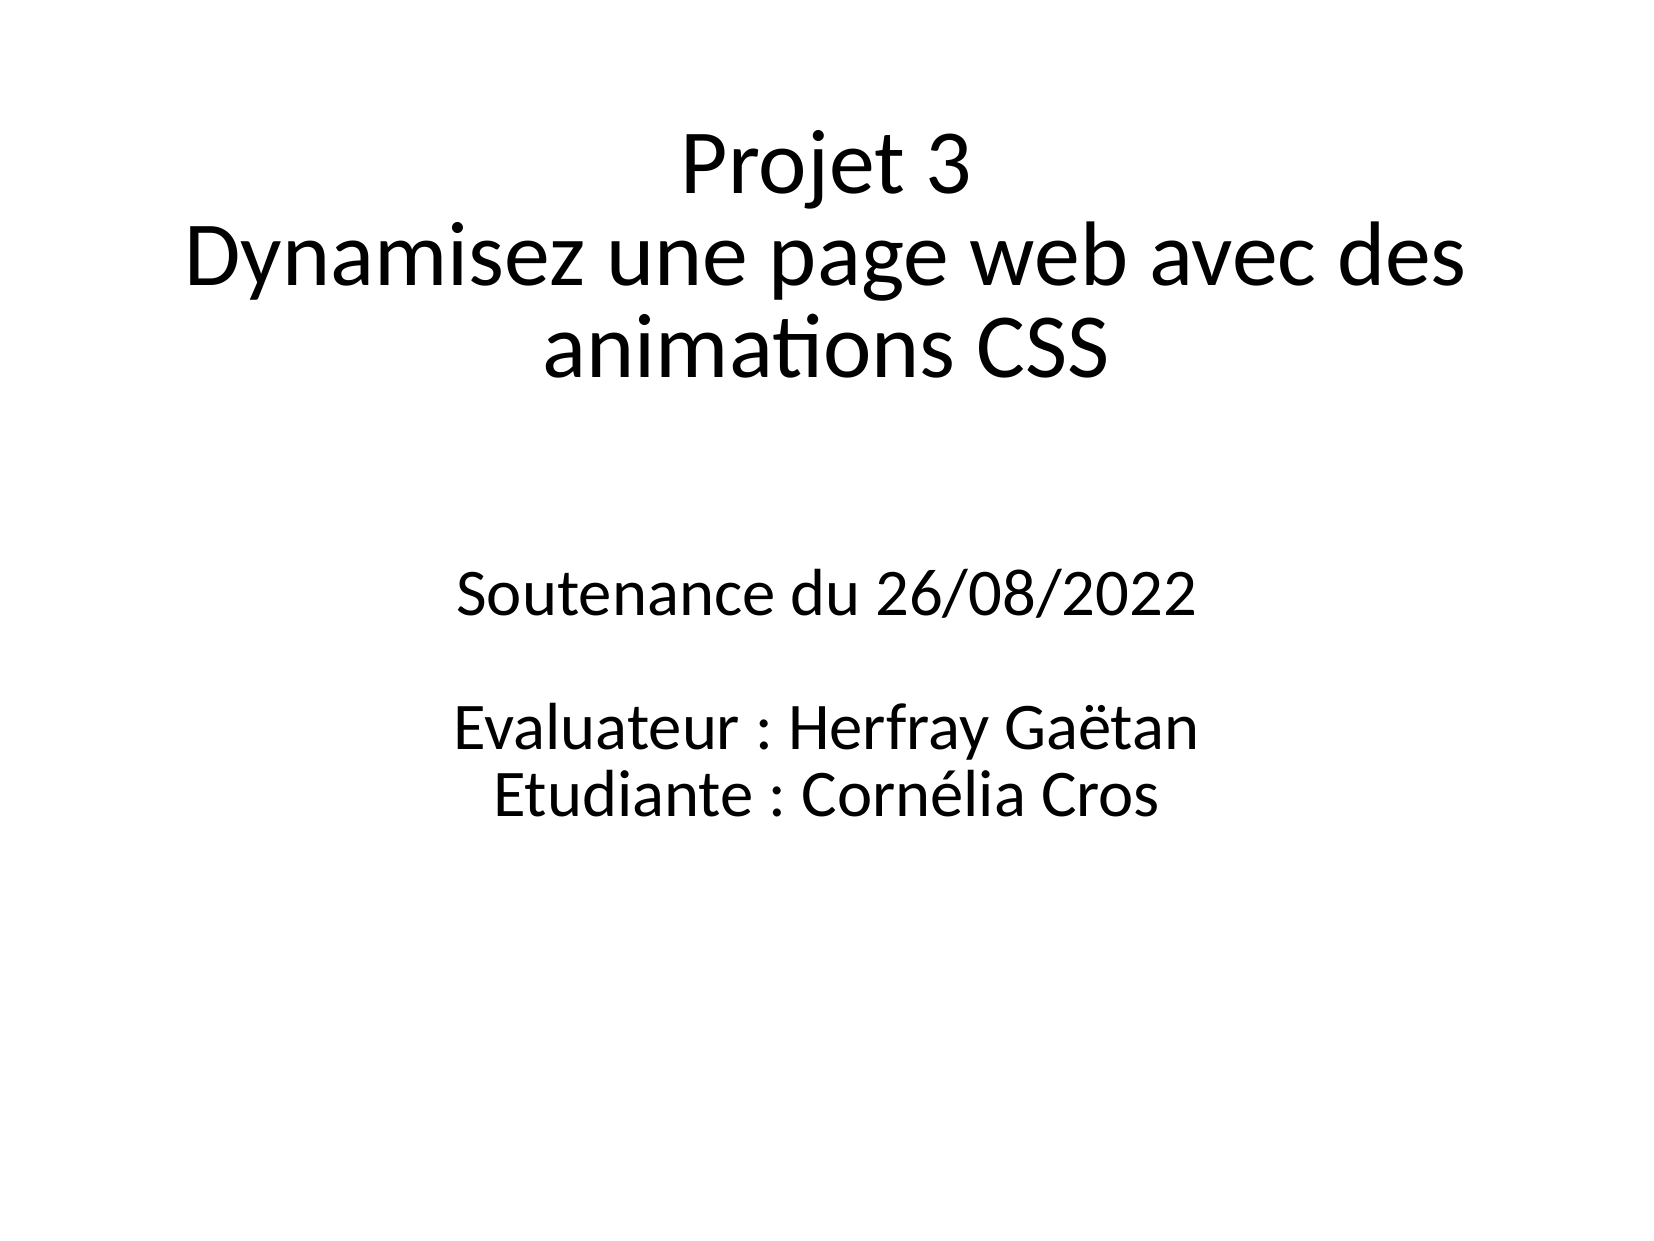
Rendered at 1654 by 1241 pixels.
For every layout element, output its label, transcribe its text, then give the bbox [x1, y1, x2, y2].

title Projet 3 Dynamisez une page web avec des animations CSS [82, 94, 1571, 290]
subtitle Soutenance du 26/08/2022 Evaluateur : Herfray Gaëtan Etudiante : Cornélia Cros [82, 290, 1571, 1109]
